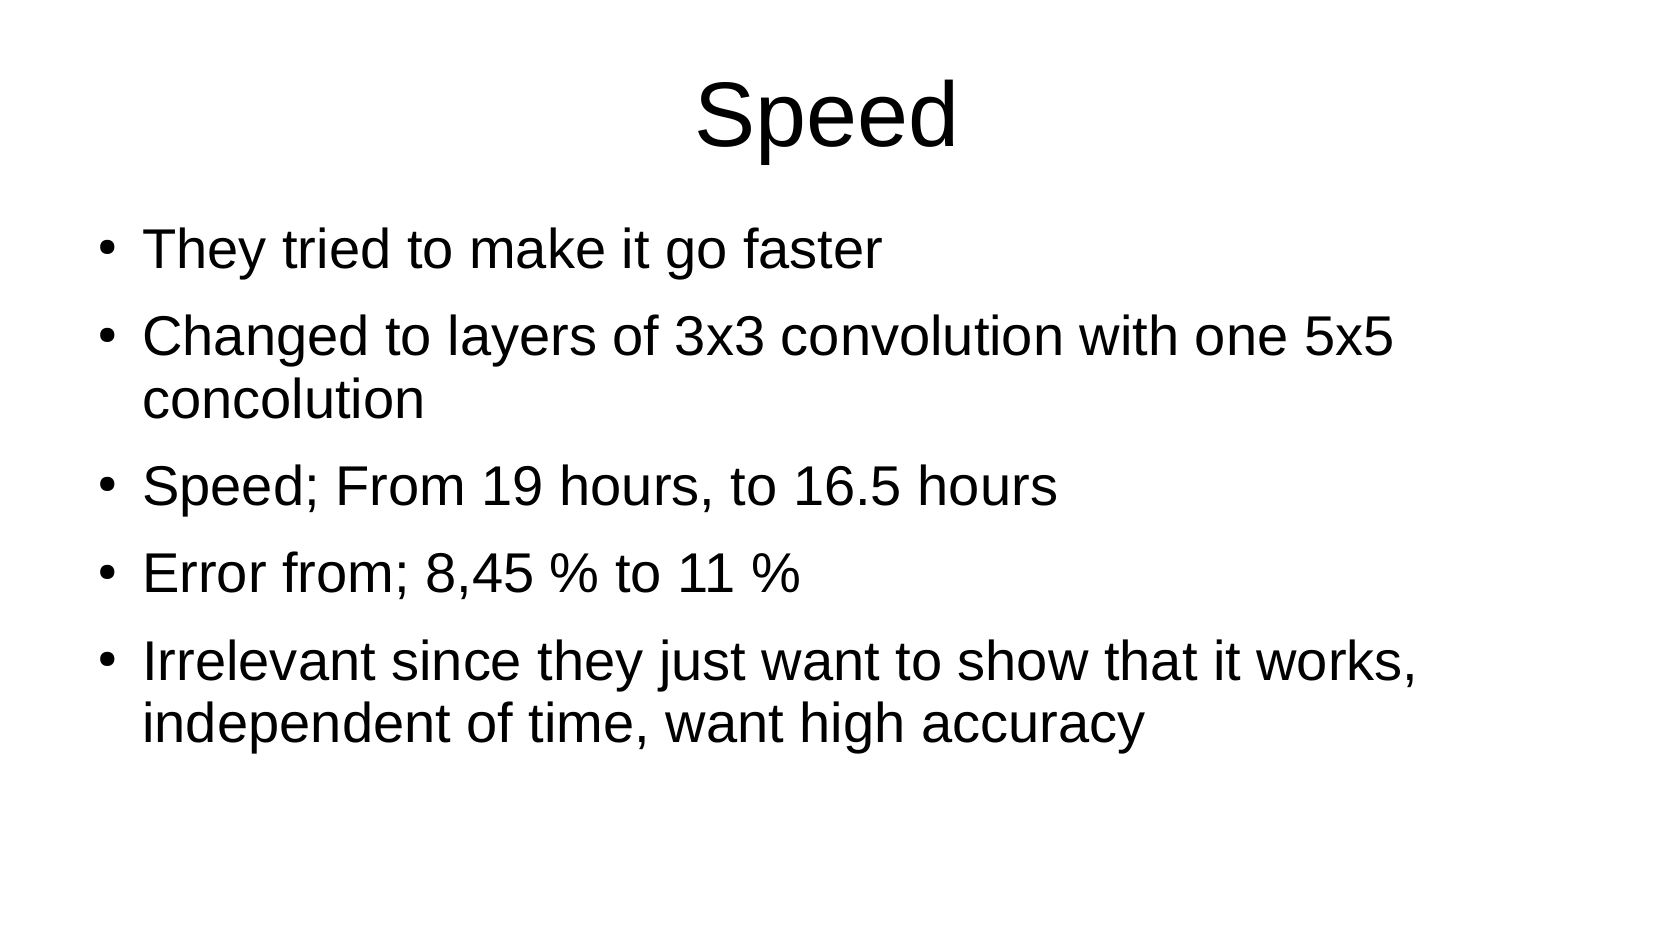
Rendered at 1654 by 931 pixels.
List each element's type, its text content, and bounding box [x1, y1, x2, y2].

list They tried to make it go faster Changed to layers of 3x3 convolution with one 5x5 concolution Speed; From 19 hours, to 16.5 hours Error from; 8,45 % to 11 % Irrelevant since they just want to show that it works, independent of time, want high accuracy [82, 217, 1571, 758]
title Speed [82, 37, 1571, 193]
